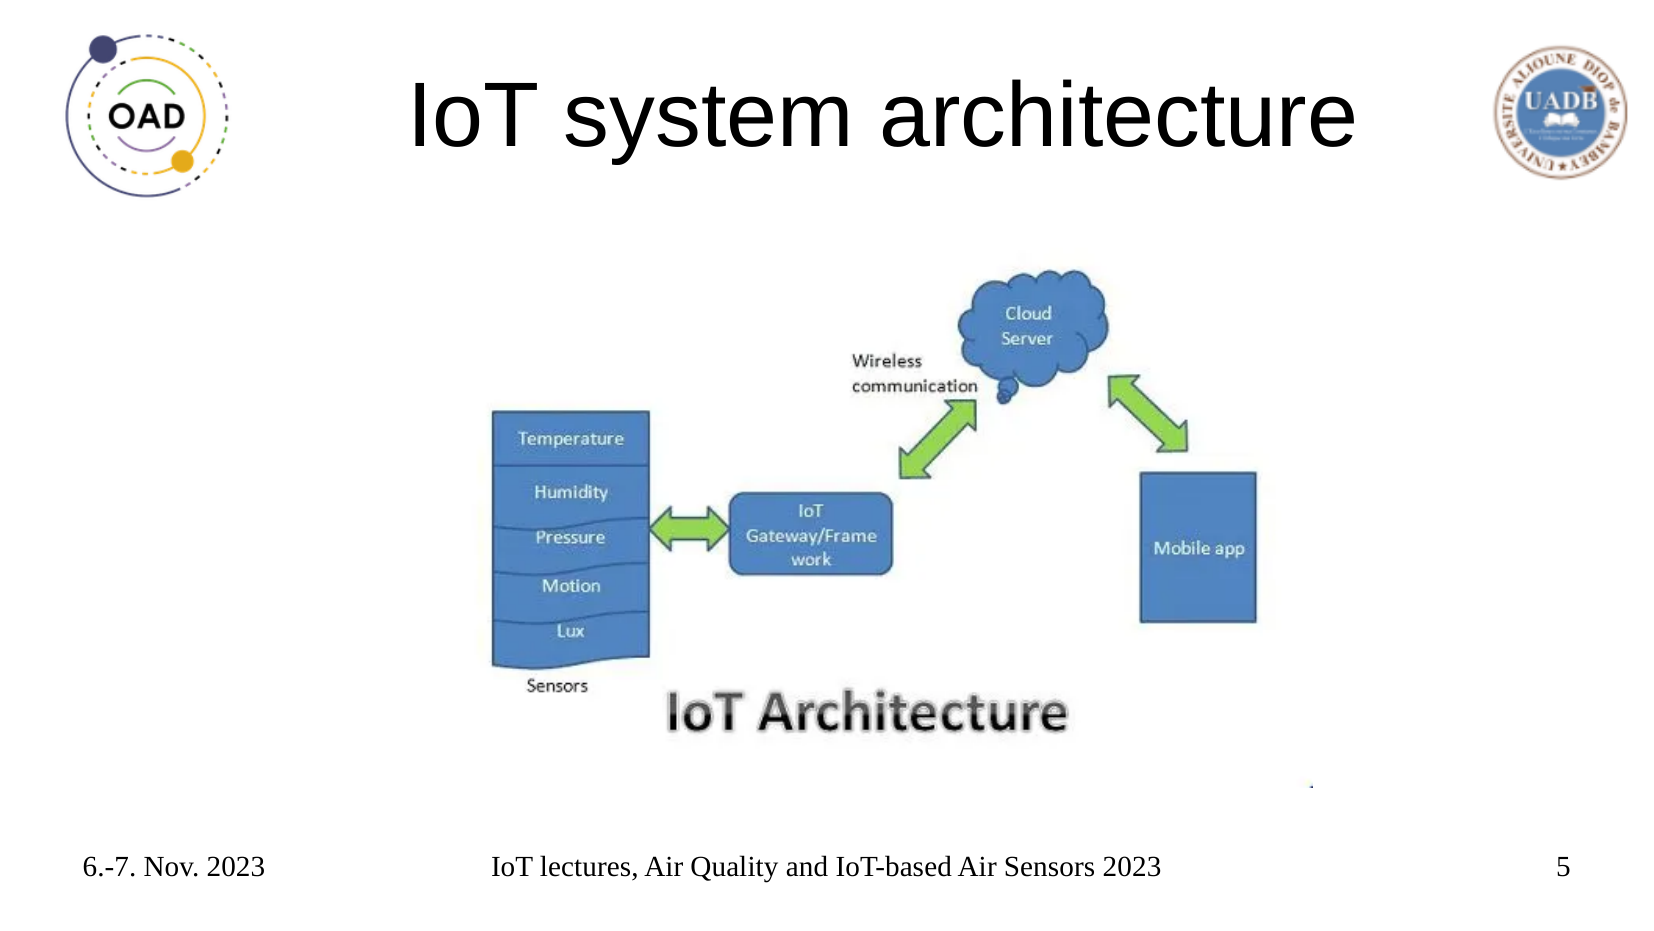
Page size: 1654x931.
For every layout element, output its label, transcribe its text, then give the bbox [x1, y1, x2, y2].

picture [425, 229, 1313, 788]
title IoT system architecture [300, 37, 1468, 193]
picture [1482, 37, 1641, 188]
picture [25, 20, 263, 218]
